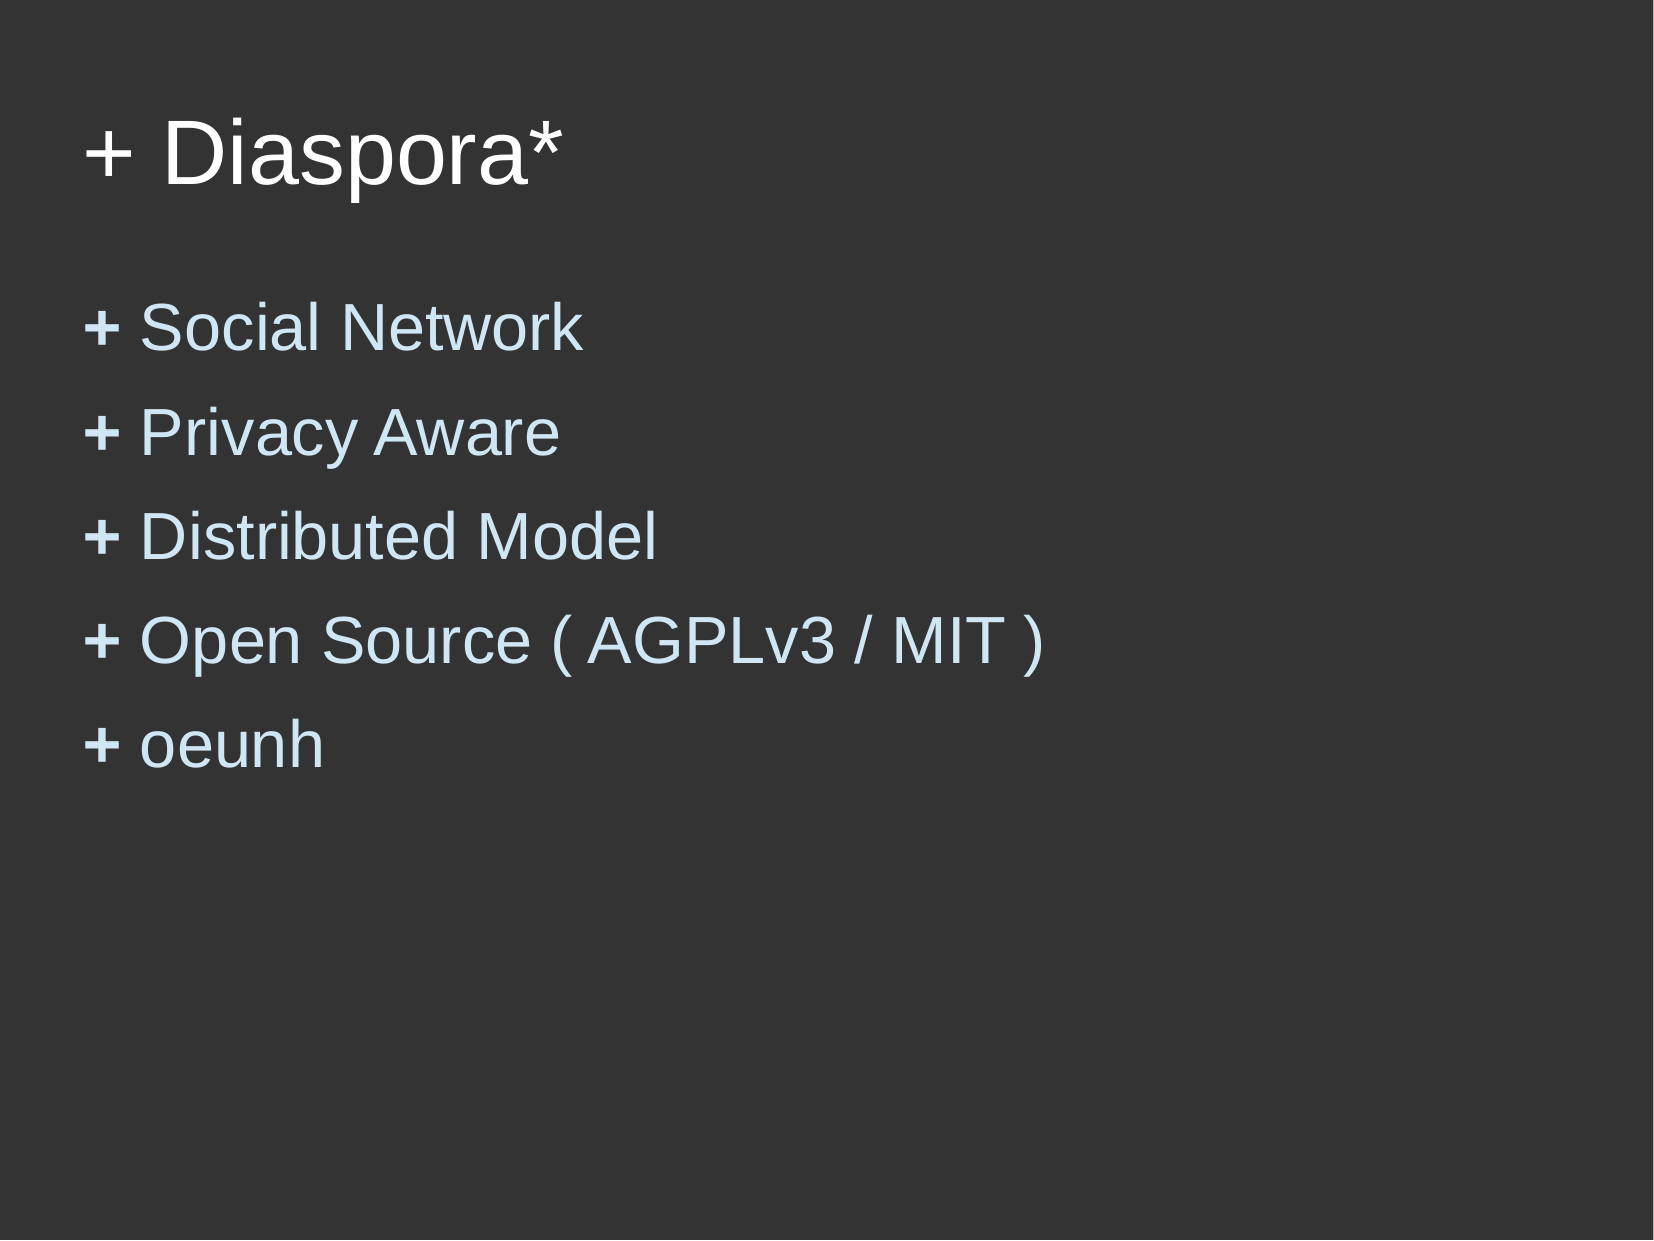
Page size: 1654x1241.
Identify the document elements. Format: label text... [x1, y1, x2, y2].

title + Diaspora* [82, 49, 1571, 257]
list + Social Network + Privacy Aware + Distributed Model + Open Source ( AGPLv3 / MIT ) + oeunh [82, 290, 1538, 1010]
